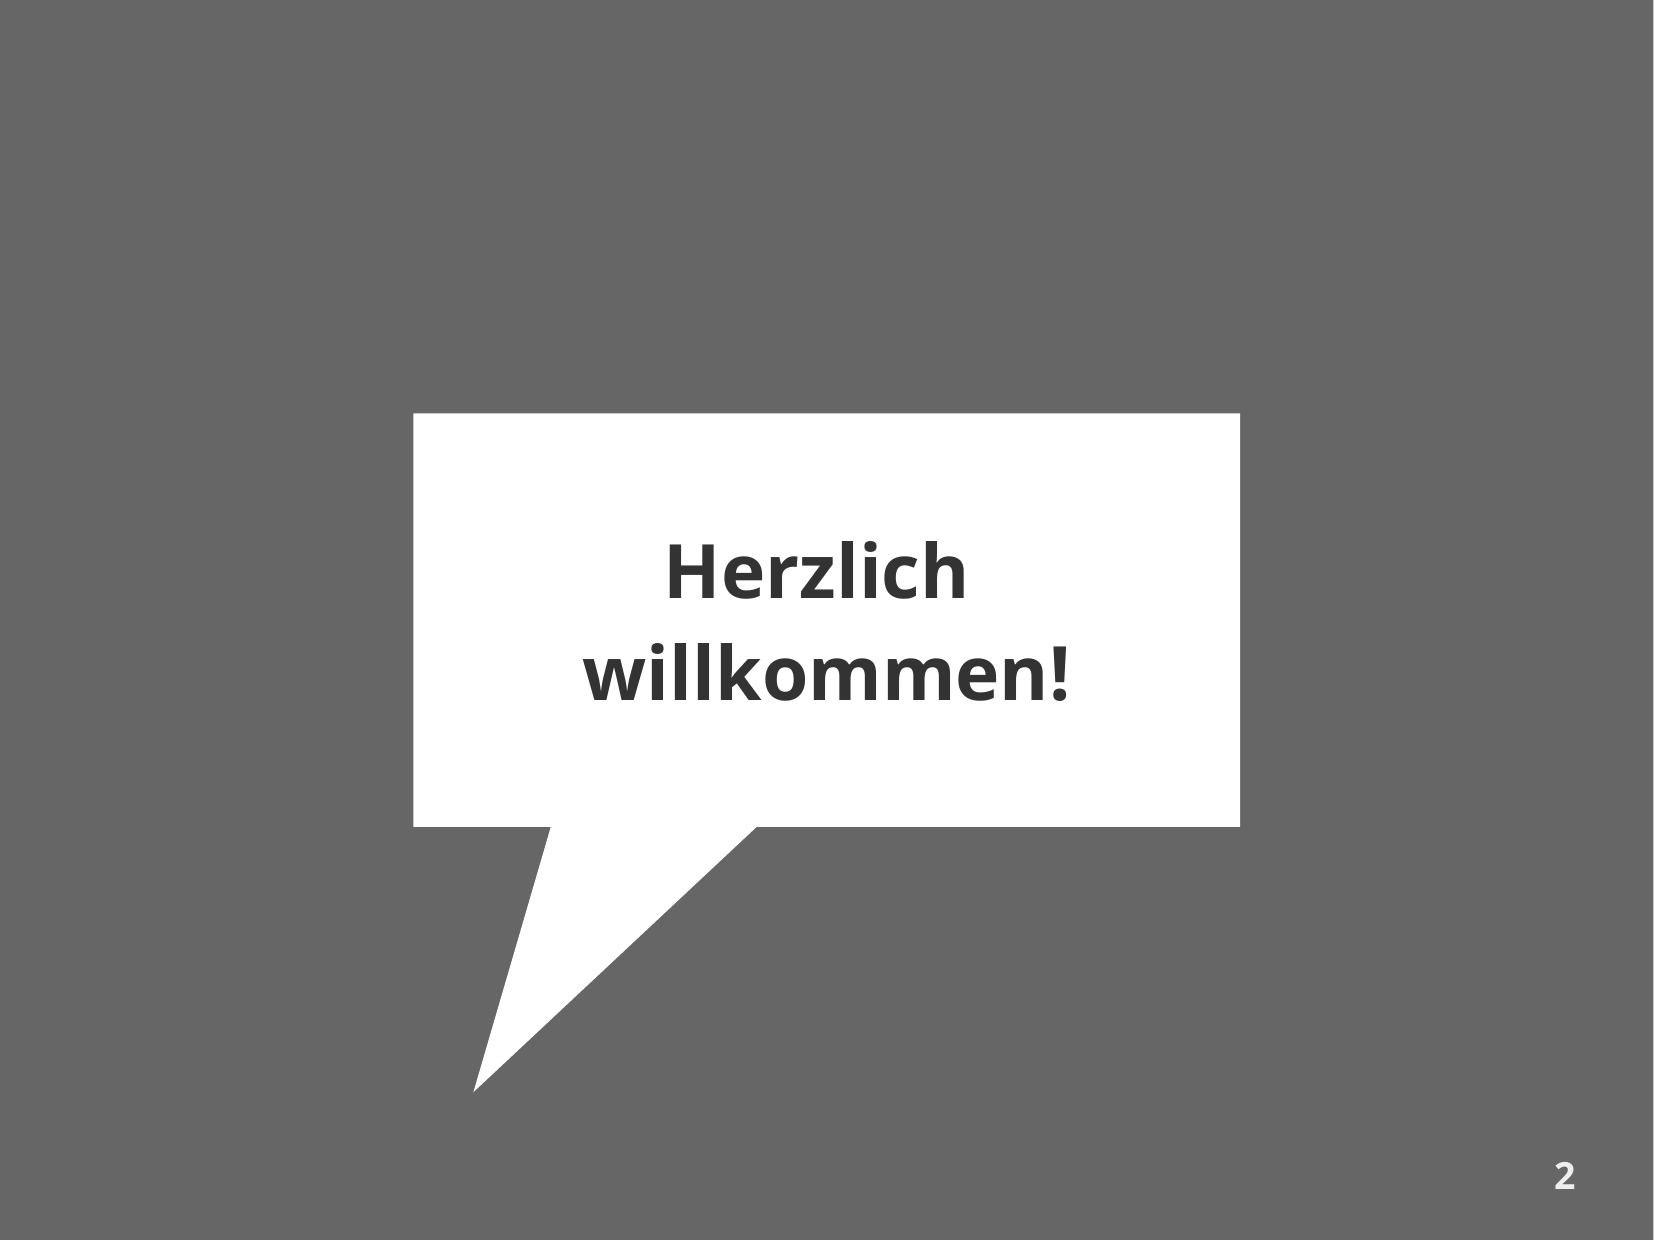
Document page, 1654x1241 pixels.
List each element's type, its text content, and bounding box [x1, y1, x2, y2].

title Herzlich willkommen! [442, 442, 1211, 798]
